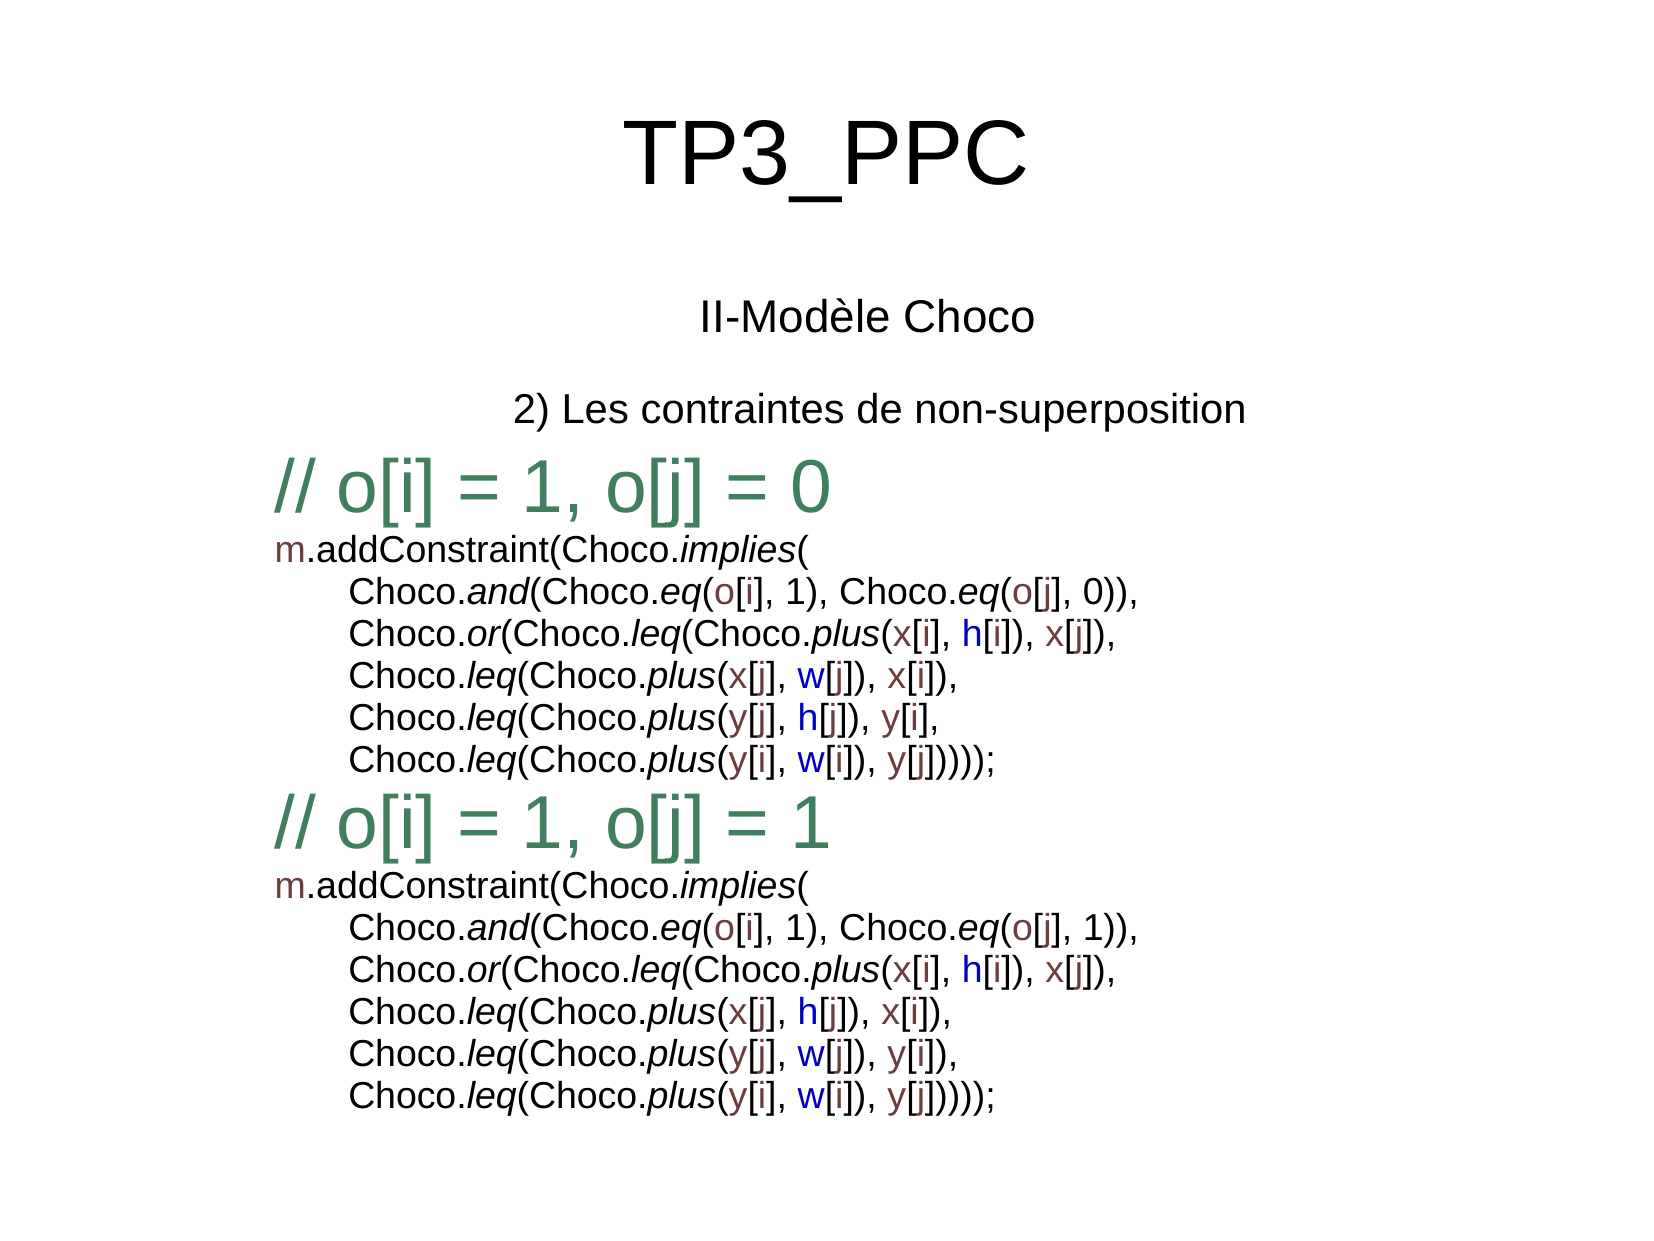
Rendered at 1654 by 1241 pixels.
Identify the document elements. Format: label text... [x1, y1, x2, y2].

text_box // o[i] = 1, o[j] = 0 m.addConstraint(Choco.implies( Choco.and(Choco.eq(o[i], 1), Choco.eq(o[j], 0)), Choco.or(Choco.leq(Choco.plus(x[i], h[i]), x[j]), Choco.leq(Choco.plus(x[j], w[j]), x[i]), Choco.leq(Choco.plus(y[j], h[j]), y[i], Choco.leq(Choco.plus(y[i], w[i]), y[j])))); // o[i] = 1, o[j] = 1 m.addConstraint(Choco.implies( Choco.and(Choco.eq(o[i], 1), Choco.eq(o[j], 1)), Choco.or(Choco.leq(Choco.plus(x[i], h[i]), x[j]), Choco.leq(Choco.plus(x[j], h[j]), x[i]), Choco.leq(Choco.plus(y[j], w[j]), y[i]), Choco.leq(Choco.plus(y[i], w[i]), y[j])))); [259, 437, 1441, 1134]
text_box 2) Les contraintes de non-superposition [295, 377, 1465, 485]
title TP3_PPC [82, 49, 1571, 257]
text_box II-Modèle Choco [389, 283, 1347, 350]
